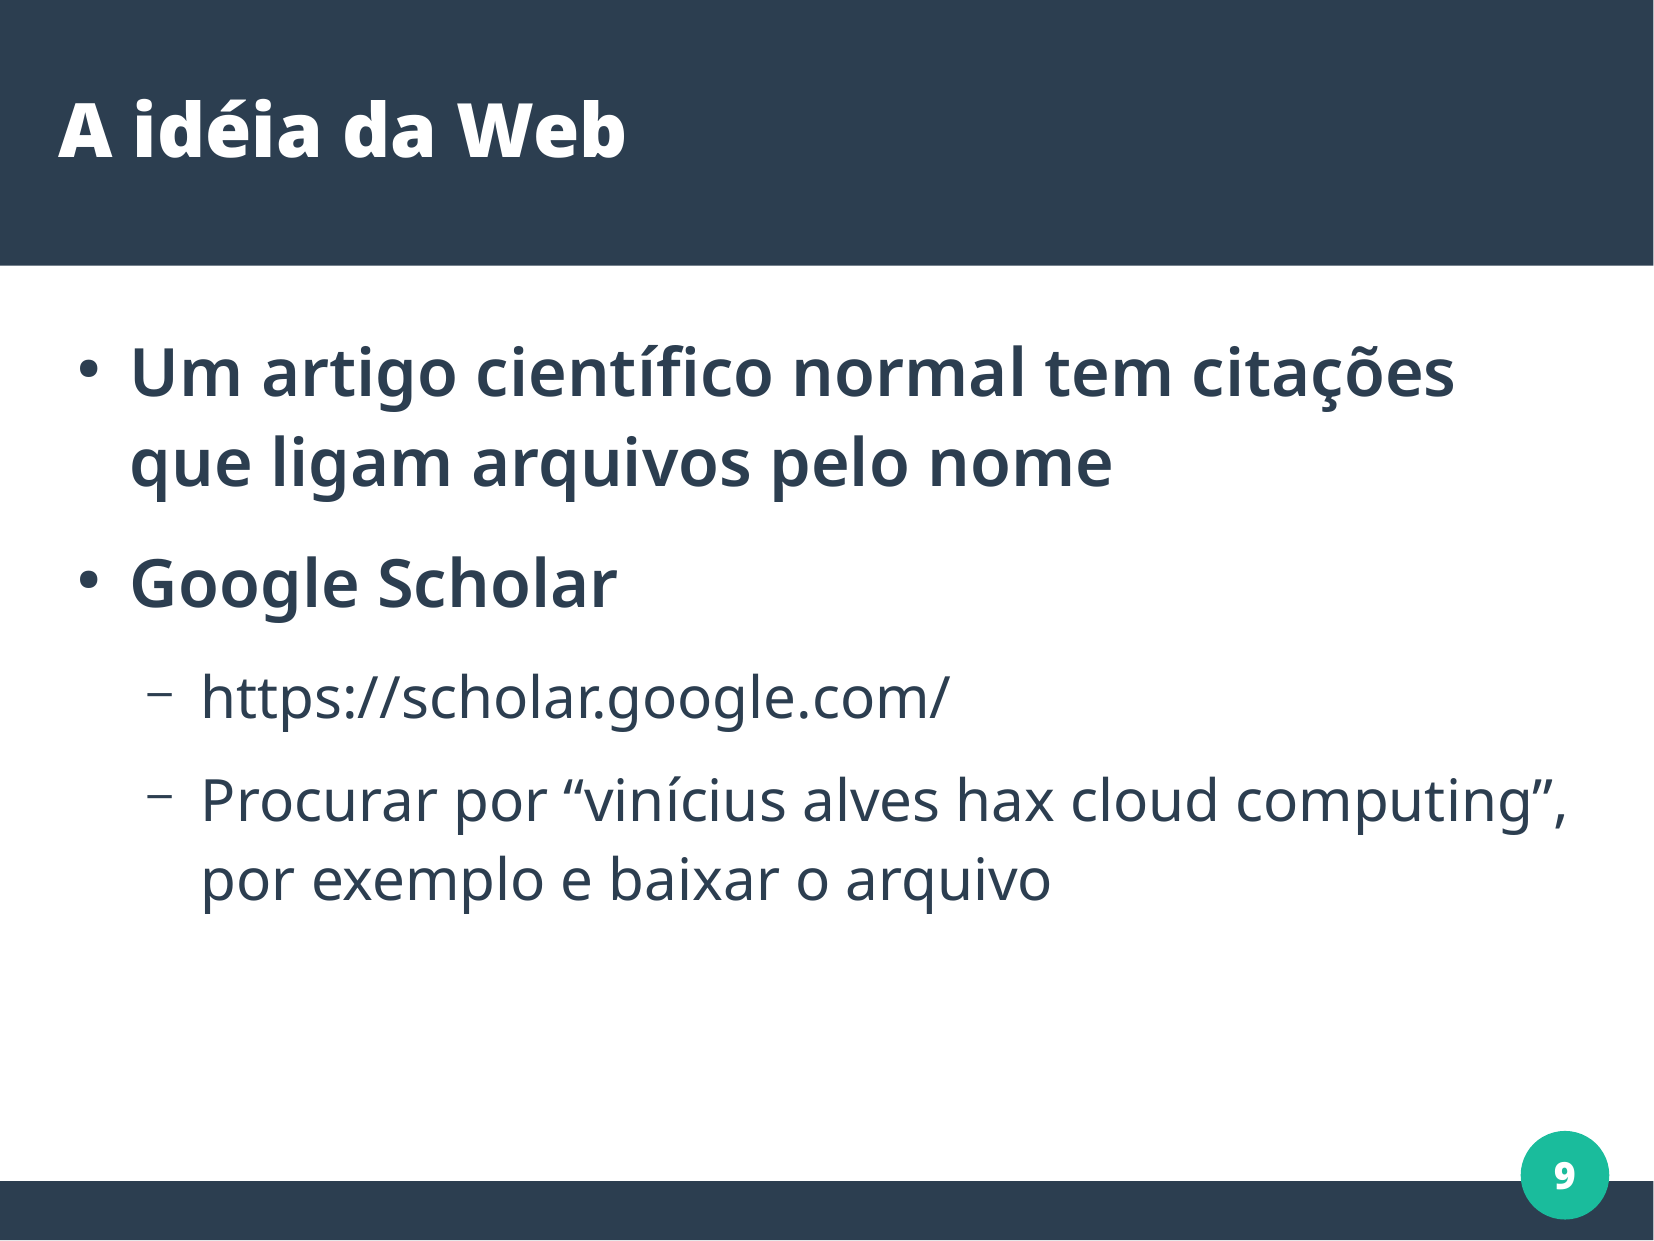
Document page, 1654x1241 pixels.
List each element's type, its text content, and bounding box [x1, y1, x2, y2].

title A idéia da Web [59, 49, 1595, 207]
list Um artigo científico normal tem citações que ligam arquivos pelo nome Google Scholar https://scholar.google.com/ Procurar por “vinícius alves hax cloud computing”, por exemplo e baixar o arquivo [59, 324, 1595, 1152]
